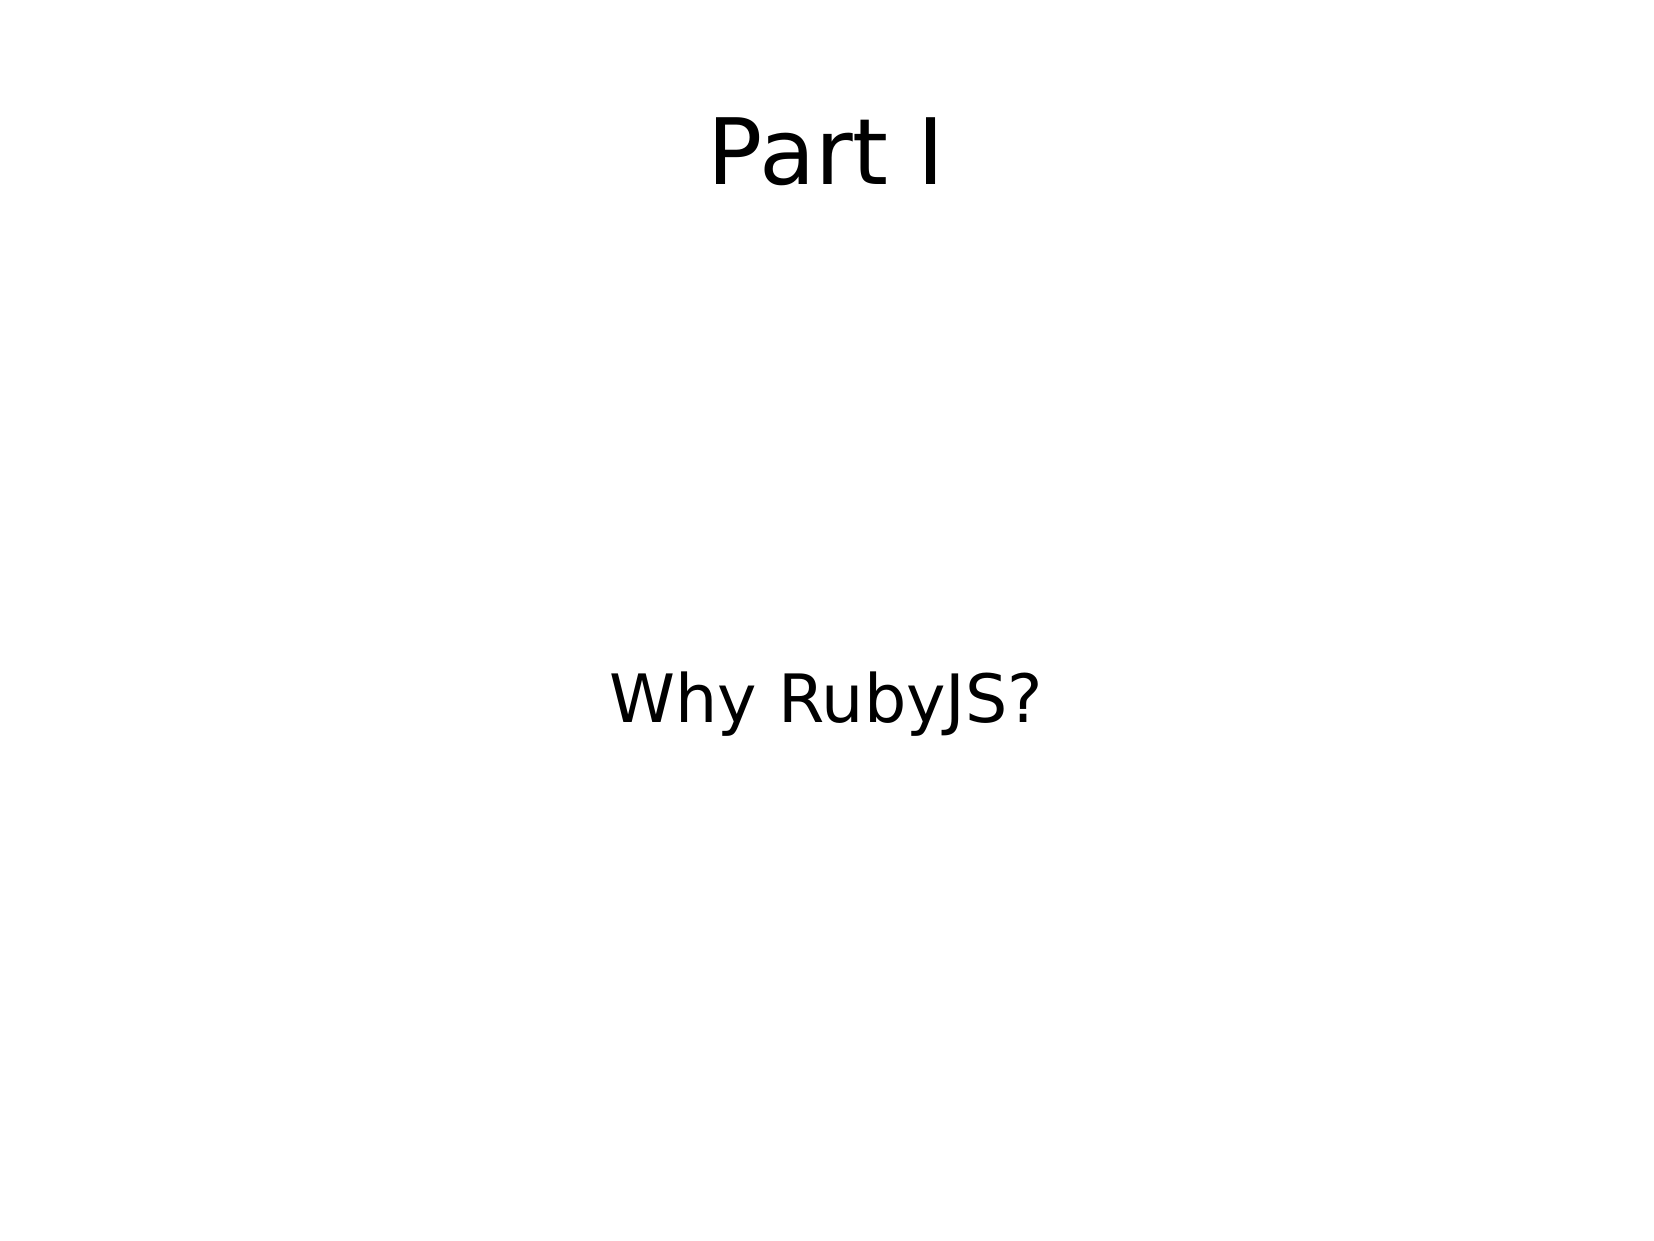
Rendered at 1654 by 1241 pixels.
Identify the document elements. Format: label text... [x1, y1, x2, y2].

subtitle Why RubyJS? [82, 297, 1571, 1102]
title Part I [82, 49, 1571, 257]
